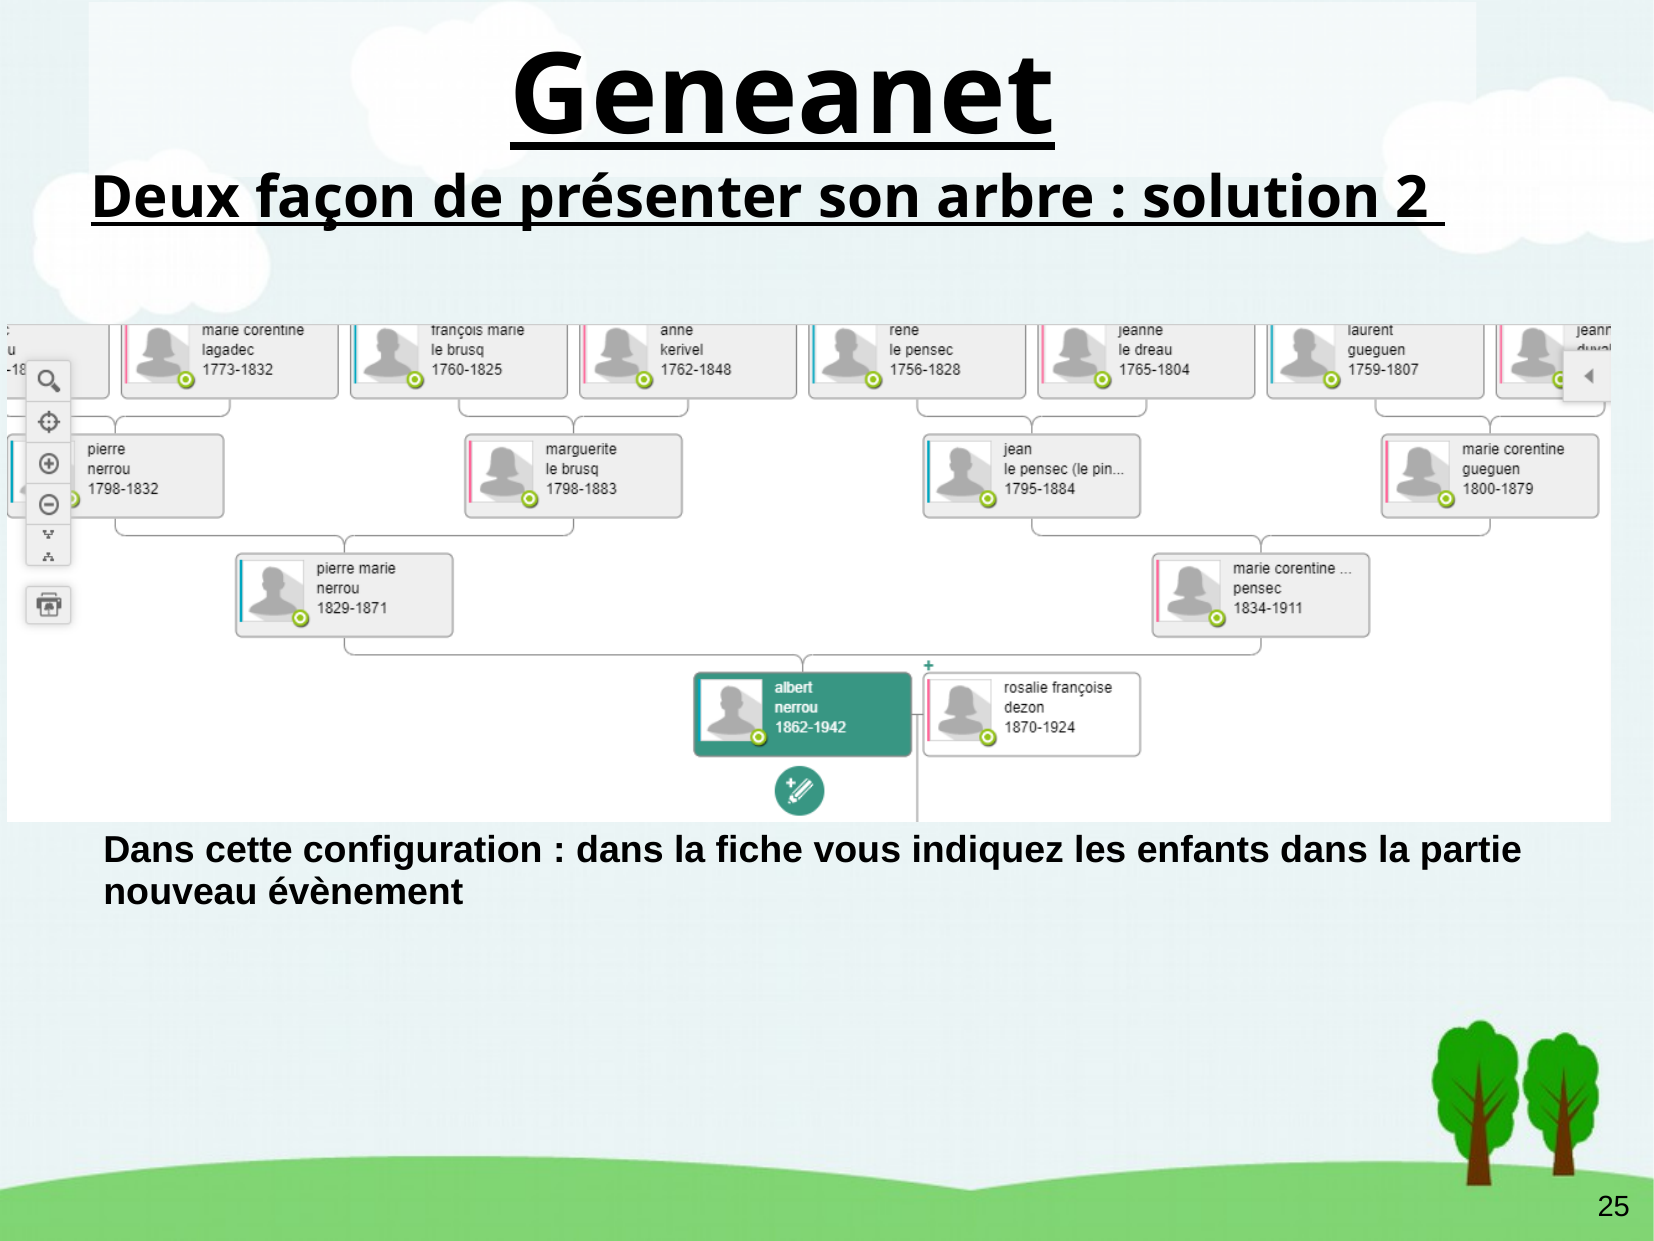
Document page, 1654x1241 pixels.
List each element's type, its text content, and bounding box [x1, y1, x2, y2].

title Geneanet [88, 2, 1477, 147]
picture [0, 0, 1654, 1241]
text_box Dans cette configuration : dans la fiche vous indiquez les enfants dans la partie nouveau évènement [88, 821, 1565, 921]
text_box Deux façon de présenter son arbre : solution 2 [0, 147, 1536, 296]
